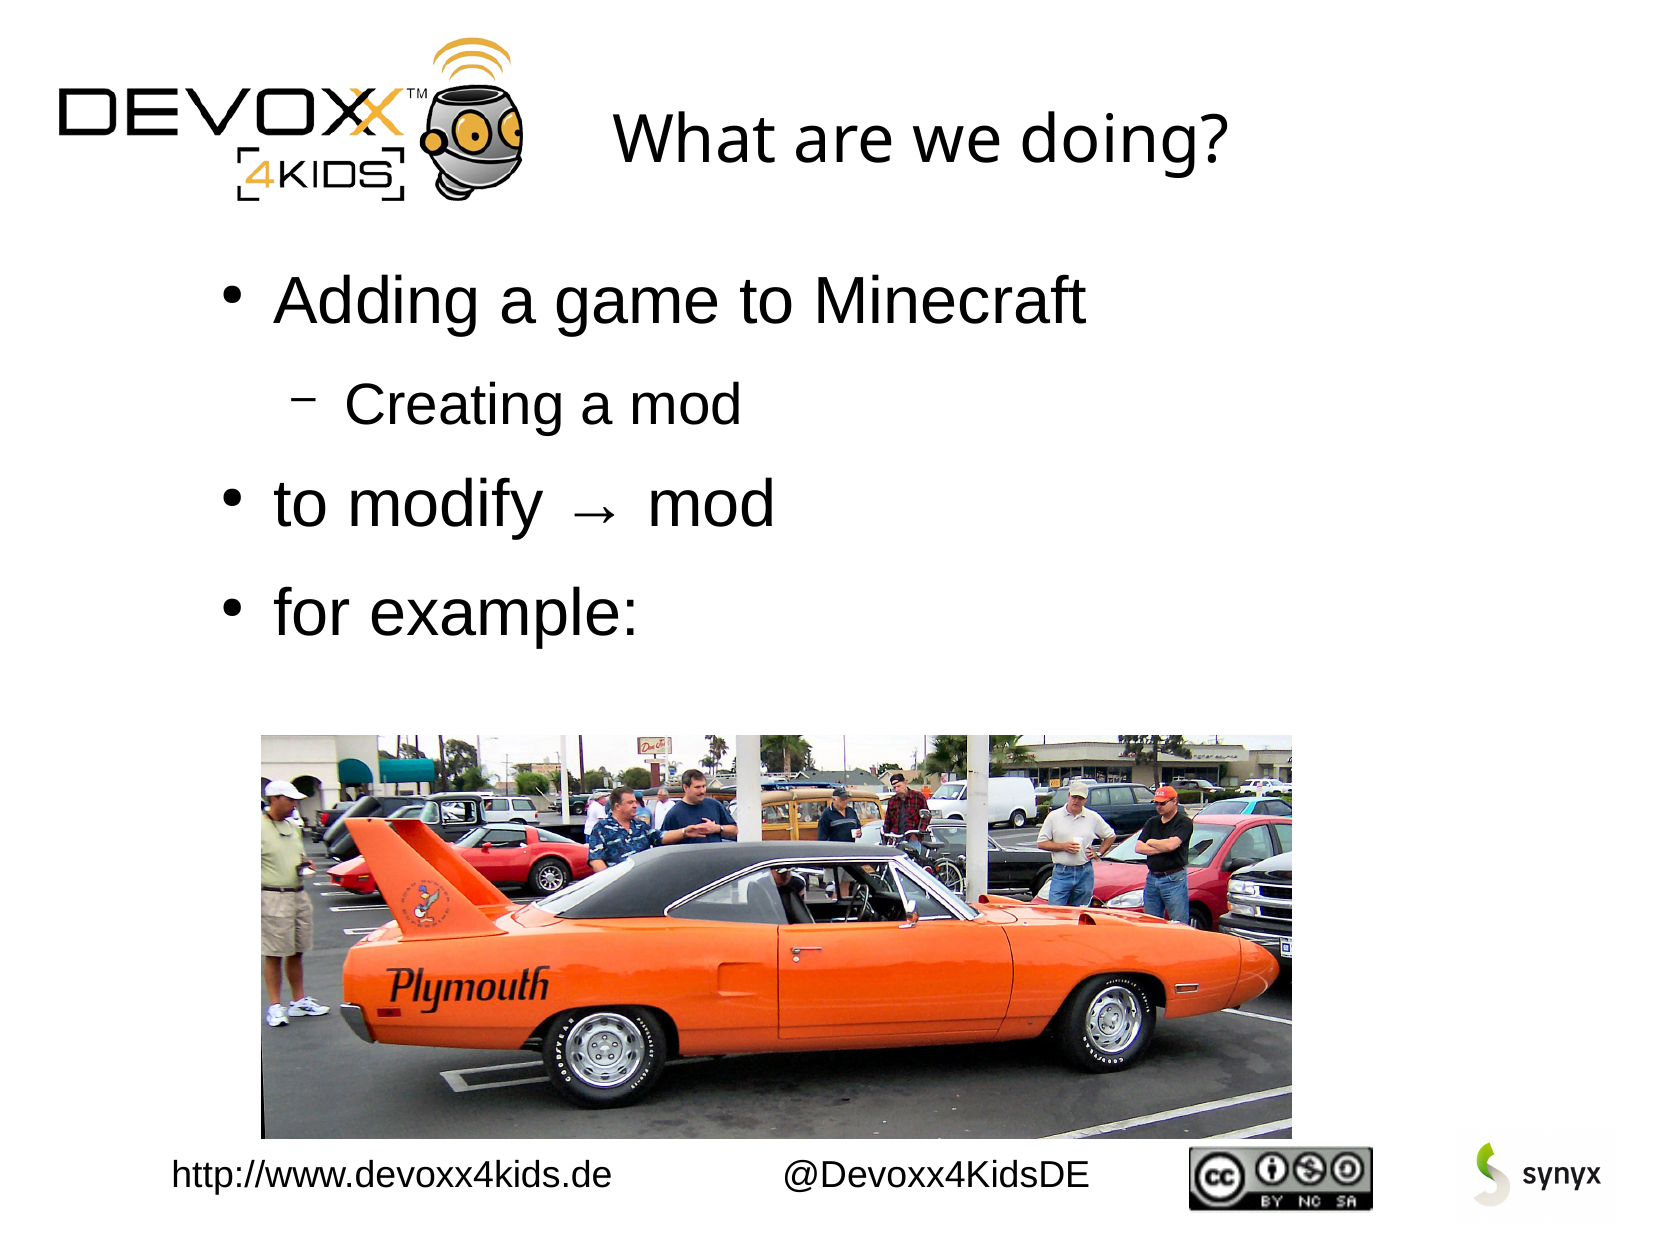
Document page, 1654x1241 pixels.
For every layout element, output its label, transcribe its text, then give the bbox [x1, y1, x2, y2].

picture [1455, 1128, 1616, 1223]
picture [59, 37, 523, 201]
list Adding a game to Minecraft Creating a mod to modify → mod for example: [202, 256, 1422, 976]
picture [1189, 1146, 1373, 1213]
picture [261, 735, 1292, 1139]
title What are we doing? [82, 88, 1571, 216]
